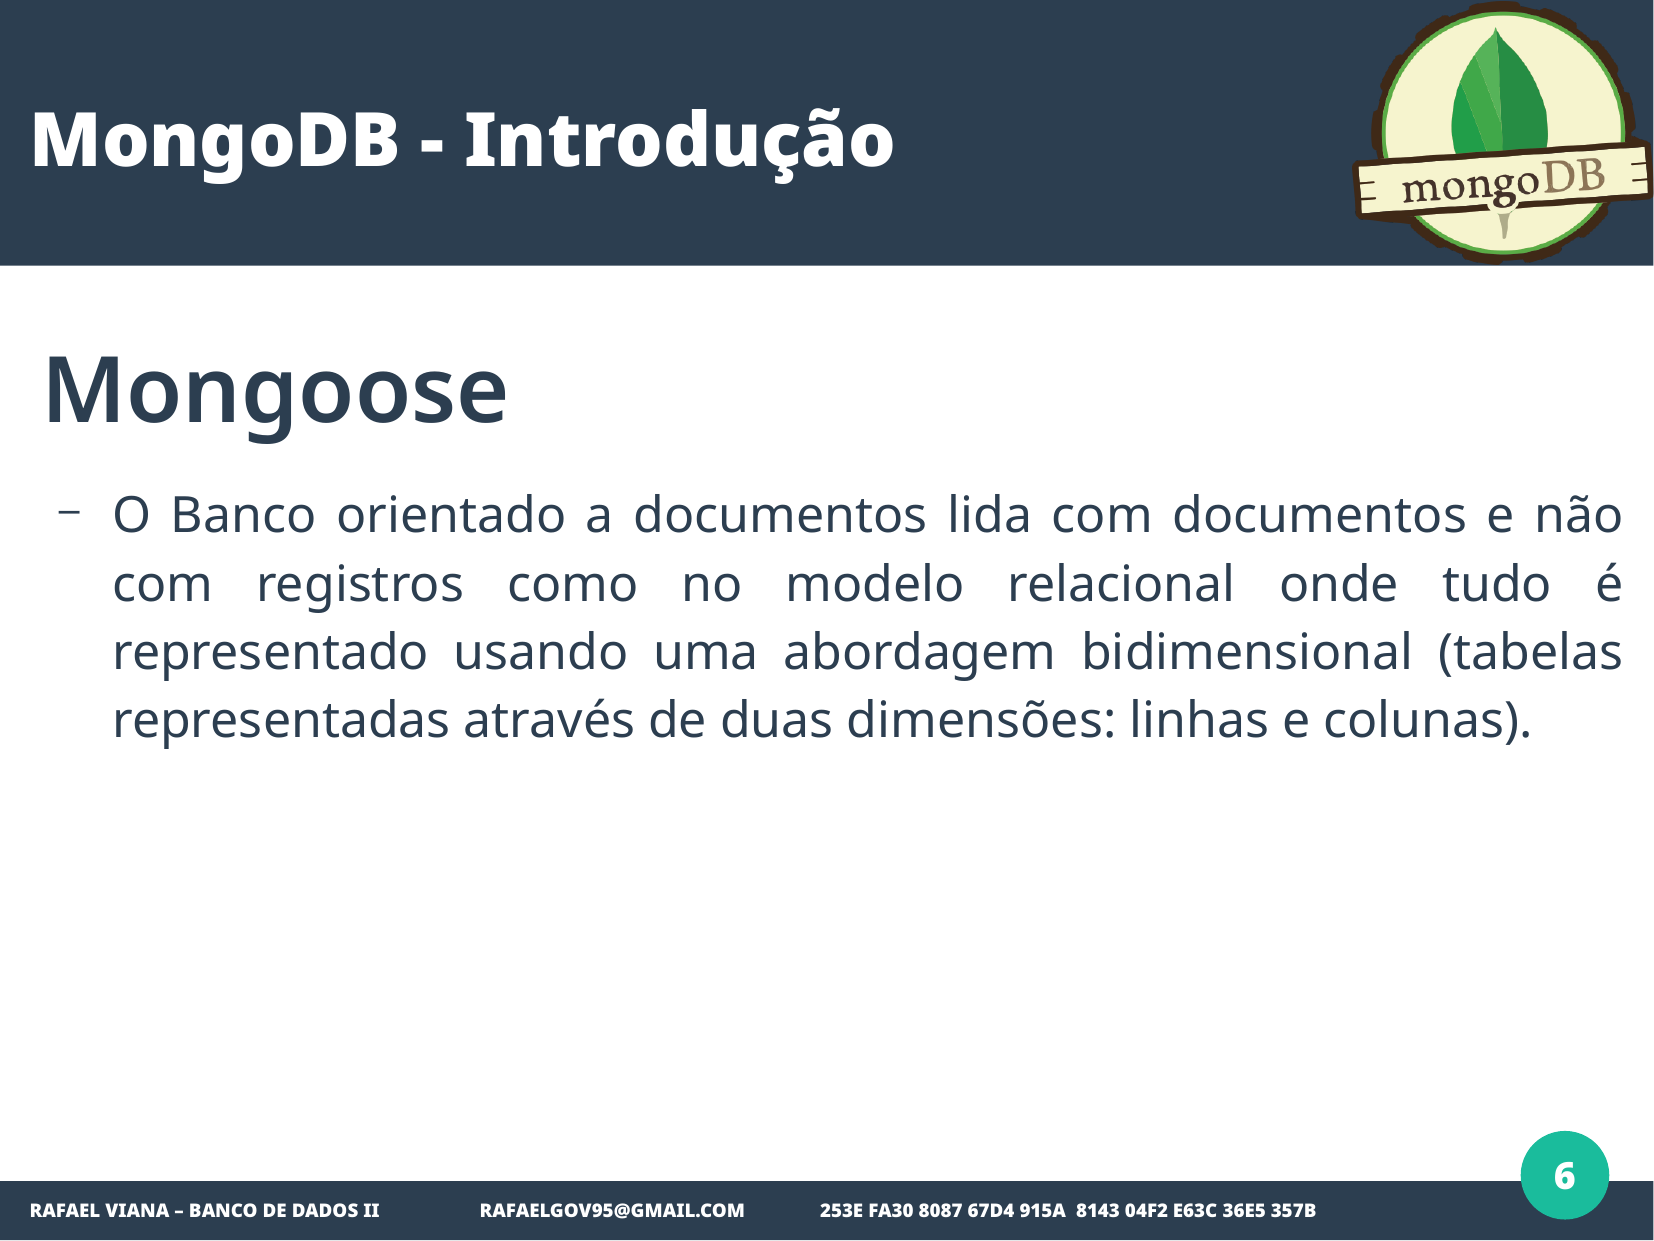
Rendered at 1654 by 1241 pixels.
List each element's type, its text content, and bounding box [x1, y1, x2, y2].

title MongoDB - Introdução [29, 59, 1352, 217]
text_box Mongoose O Banco orientado a documentos lida com documentos e não com registros como no modelo relacional onde tudo é representado usando uma abordagem bidimensional (tabelas representadas através de duas dimensões: linhas e colunas). [0, 324, 1625, 1034]
picture [1352, 0, 1654, 284]
text_box RAFAEL VIANA – BANCO DE DADOS II RAFAELGOV95@GMAIL.COM 253E FA30 8087 67D4 915A 8143 04F2 E63C 36E5 357B [29, 1181, 1654, 1241]
